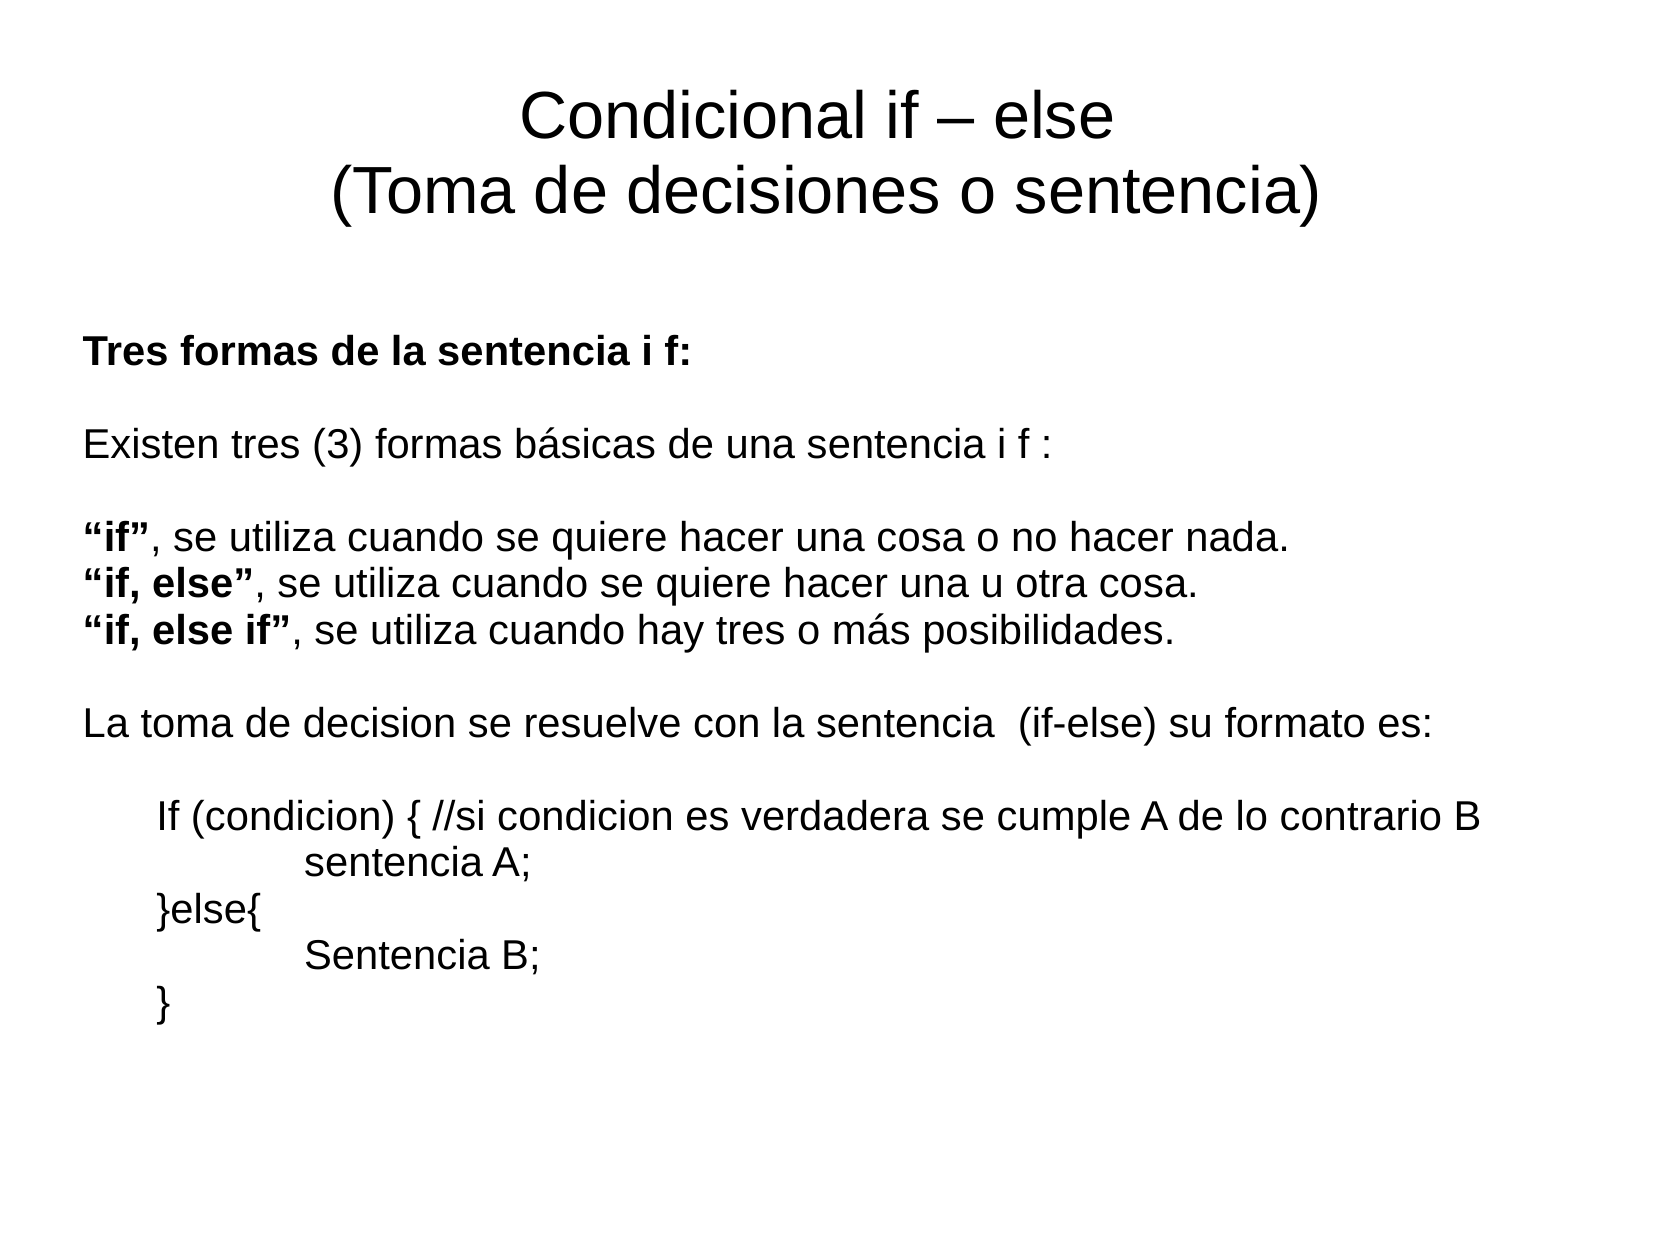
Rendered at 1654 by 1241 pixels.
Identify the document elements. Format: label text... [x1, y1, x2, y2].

subtitle Tres formas de la sentencia i f: Existen tres (3) formas básicas de una sentencia i f : “if”, se utiliza cuando se quiere hacer una cosa o no hacer nada. “if, else”, se utiliza cuando se quiere hacer una u otra cosa. “if, else if”, se utiliza cuando hay tres o más posibilidades. La toma de decision se resuelve con la sentencia (if-else) su formato es: If (condicion) { //si condicion es verdadera se cumple A de lo contrario B sentencia A; }else{ Sentencia B; } [82, 290, 1571, 1109]
title Condicional if – else (Toma de decisiones o sentencia) [82, 49, 1571, 257]
